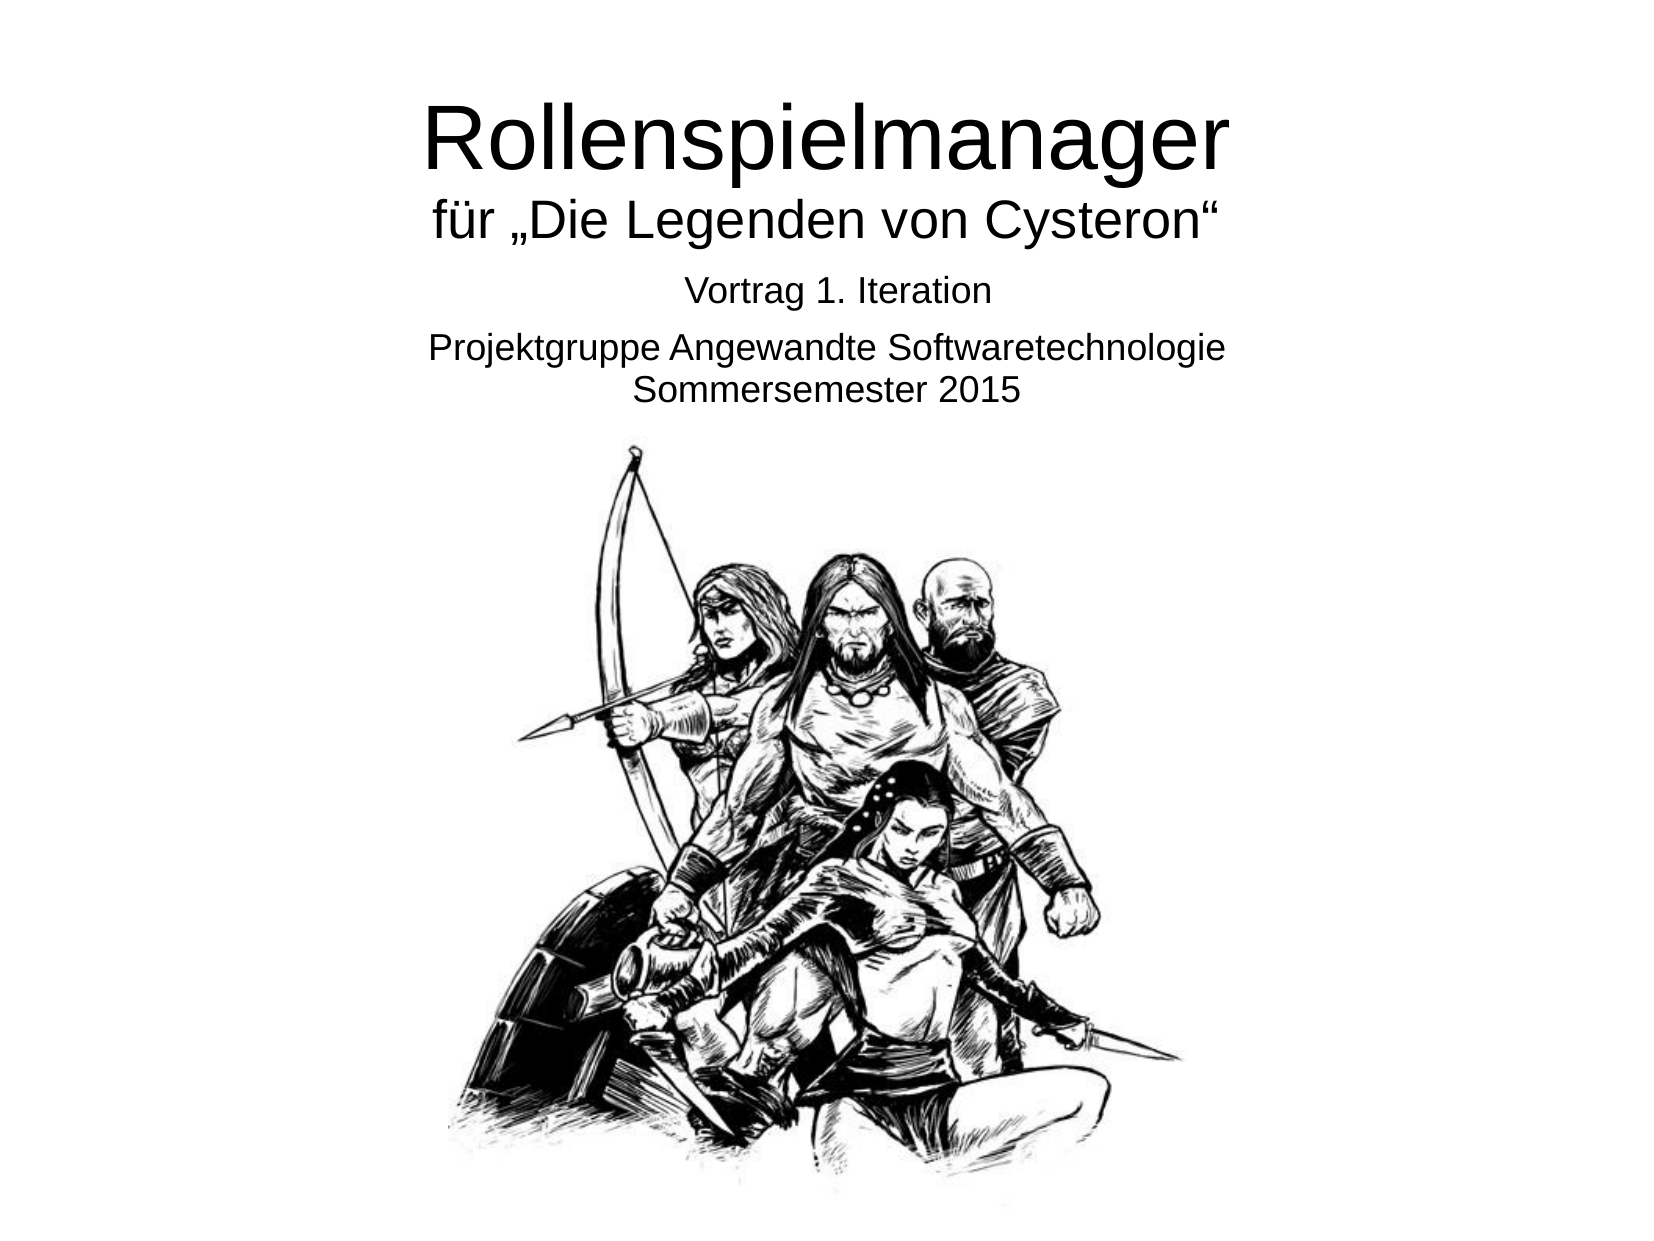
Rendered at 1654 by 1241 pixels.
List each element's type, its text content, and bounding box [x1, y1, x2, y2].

title Rollenspielmanager für „Die Legenden von Cysteron“ [82, 64, 1571, 272]
text_box Vortrag 1. Iteration [519, 262, 1158, 361]
text_box Sommersemester 2015 [425, 360, 1229, 418]
picture [448, 436, 1201, 1212]
text_box Projektgruppe Angewandte Softwaretechnologie [1158, 318, 1264, 418]
text_box Projektgruppe Angewandte Softwaretechnologie [413, 318, 519, 418]
